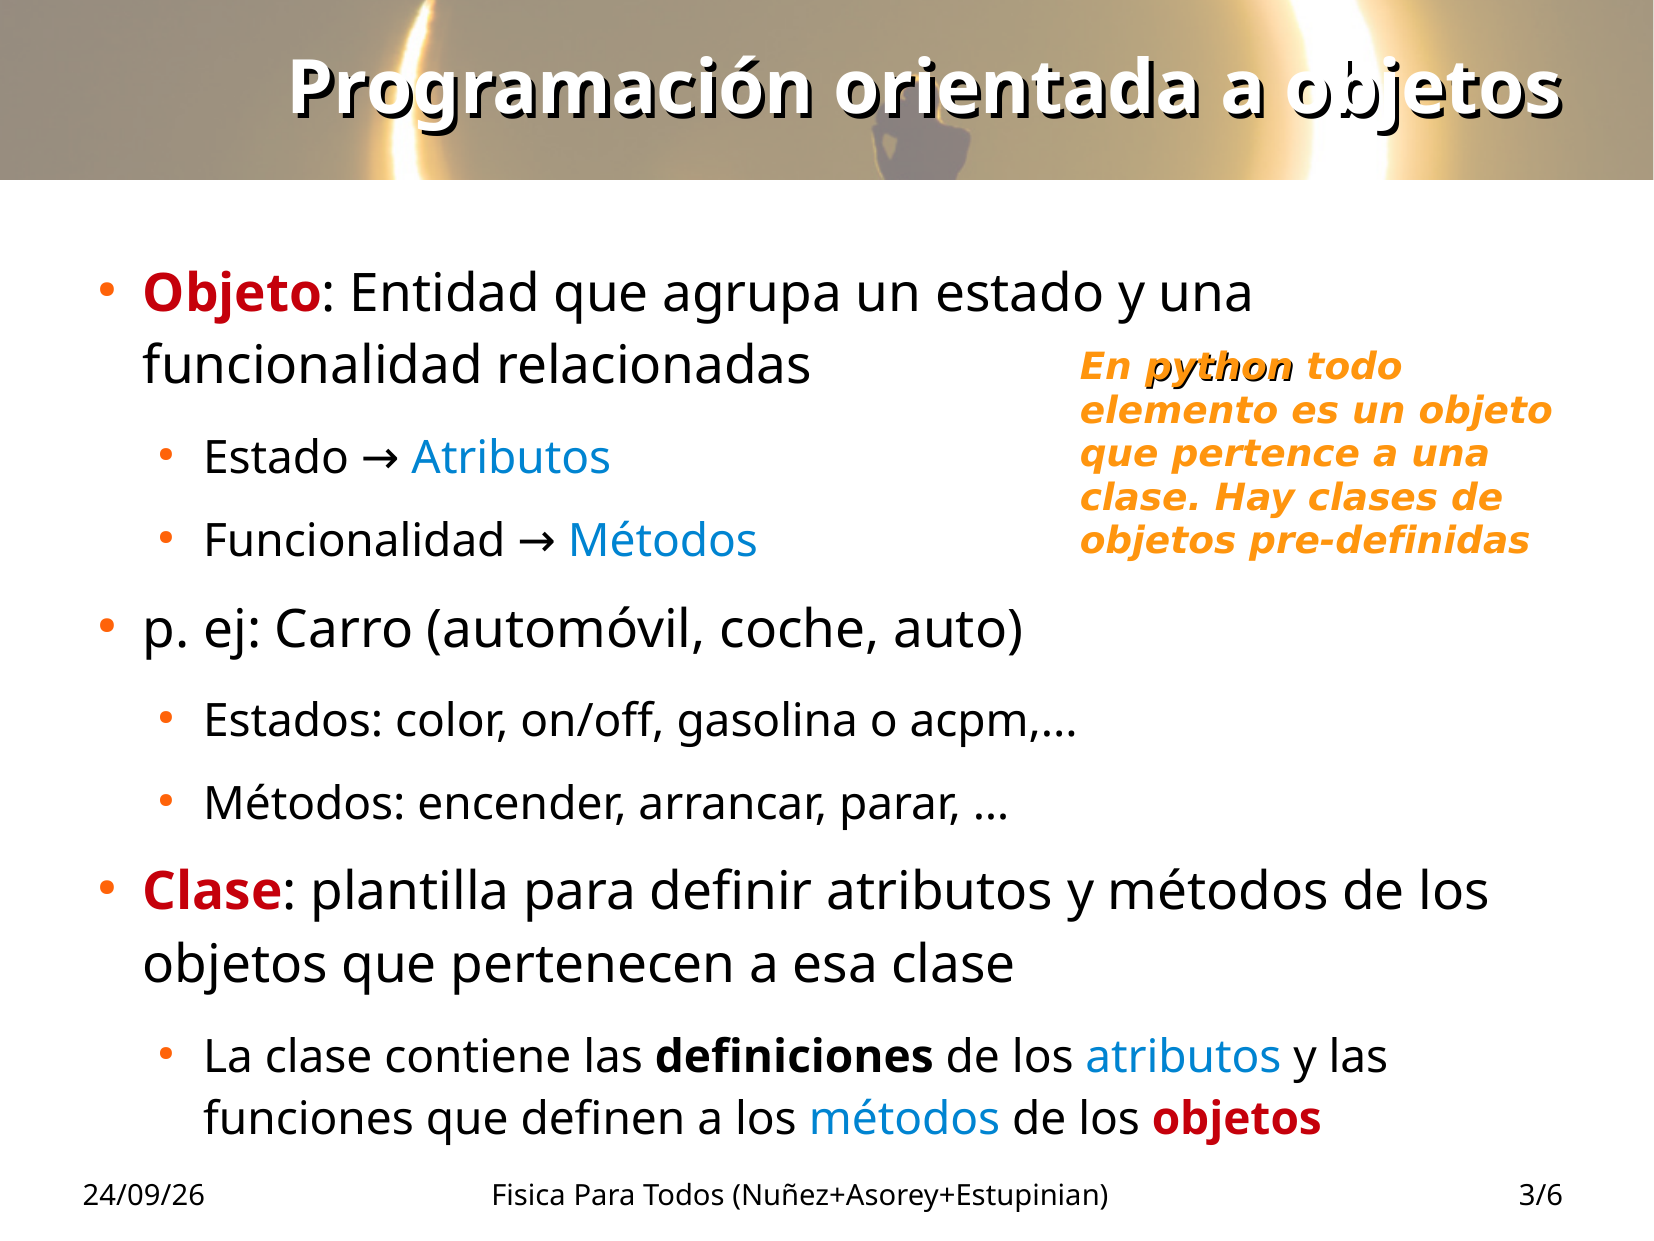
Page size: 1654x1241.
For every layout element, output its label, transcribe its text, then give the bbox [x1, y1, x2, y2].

picture [0, 0, 1654, 180]
text_box En python todo elemento es un objeto que pertence a una clase. Hay clases de objetos pre-definidas [1065, 337, 1621, 571]
list Objeto: Entidad que agrupa un estado y una funcionalidad relacionadas Estado → Atributos Funcionalidad → Métodos p. ej: Carro (automóvil, coche, auto) Estados: color, on/off, gasolina o acpm,... Métodos: encender, arrancar, parar, … Clase: plantilla para definir atributos y métodos de los objetos que pertenecen a esa clase La clase contiene las definiciones de los atributos y las funciones que definen a los métodos de los objetos [82, 255, 1571, 1156]
title Programación orientada a objetos [75, 19, 1564, 151]
